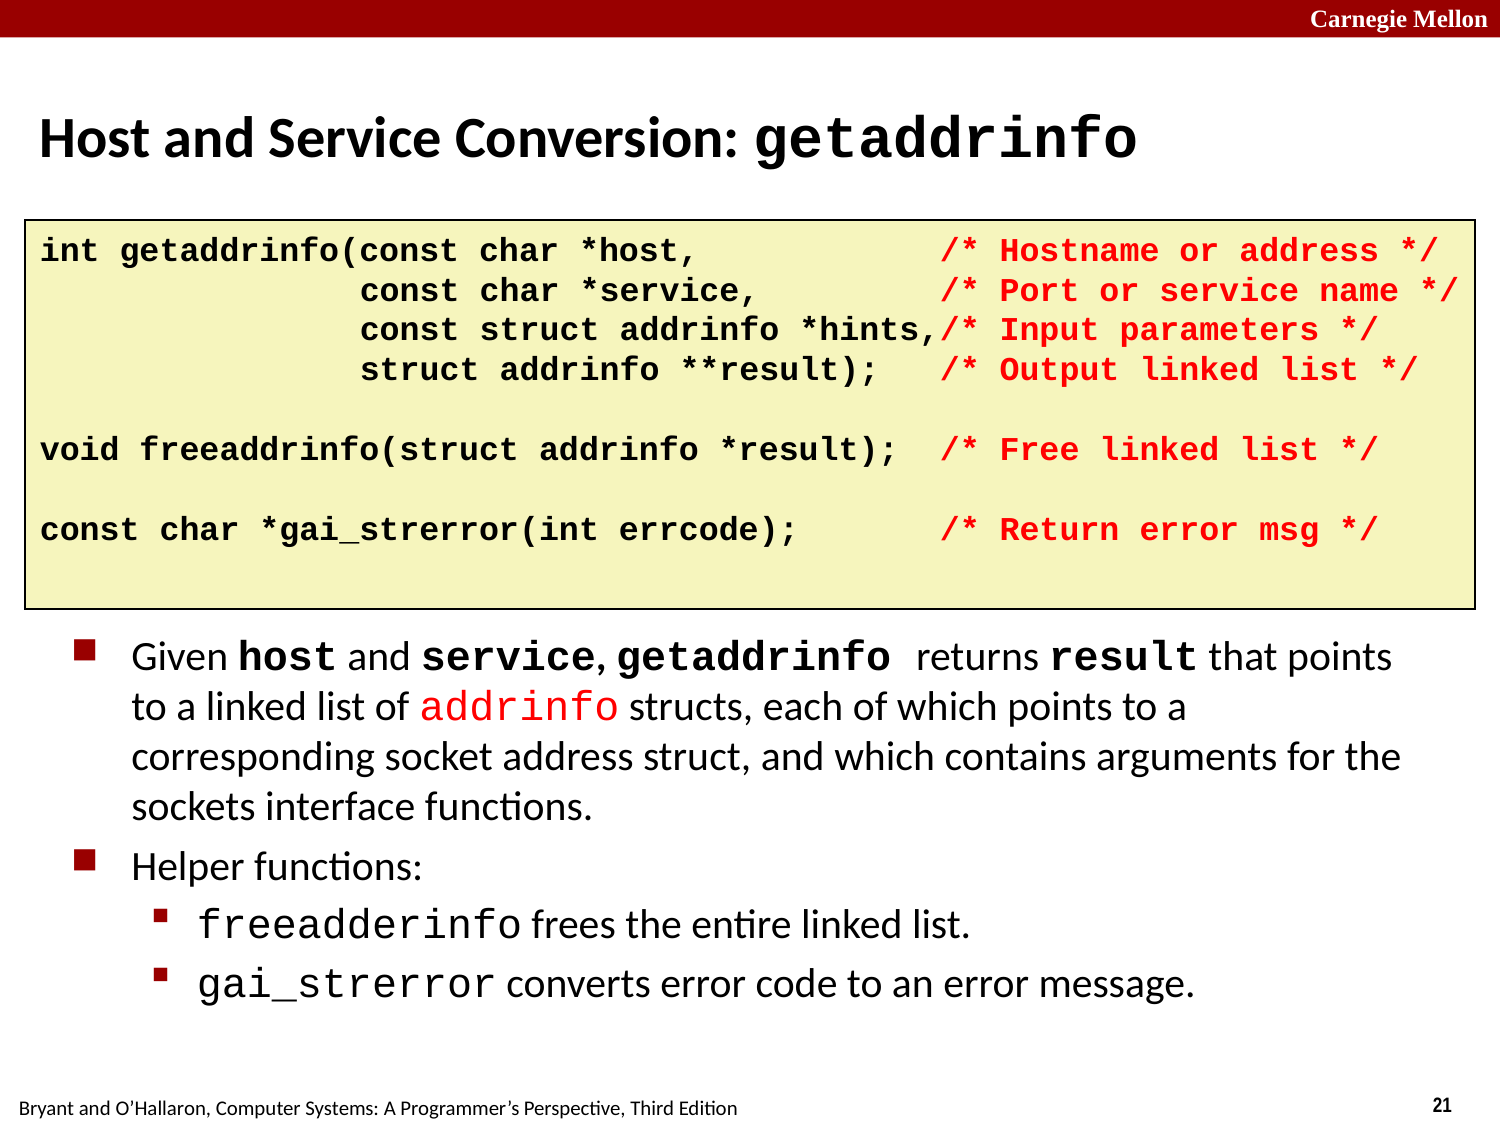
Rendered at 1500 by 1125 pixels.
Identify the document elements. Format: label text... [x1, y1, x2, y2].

list Given host and service, getaddrinfo returns result that points to a linked list of addrinfo structs, each of which points to a corresponding socket address struct, and which contains arguments for the sockets interface functions. Helper functions: freeadderinfo frees the entire linked list. gai_strerror converts error code to an error message. [60, 609, 1445, 1036]
text_box int getaddrinfo(const char *host, /* Hostname or address */ const char *service, /* Port or service name */ const struct addrinfo *hints,/* Input parameters */ struct addrinfo **result); /* Output linked list */ void freeaddrinfo(struct addrinfo *result); /* Free linked list */ const char *gai_strerror(int errcode); /* Return error msg */ [24, 220, 1475, 609]
title Host and Service Conversion: getaddrinfo [24, 71, 1500, 197]
